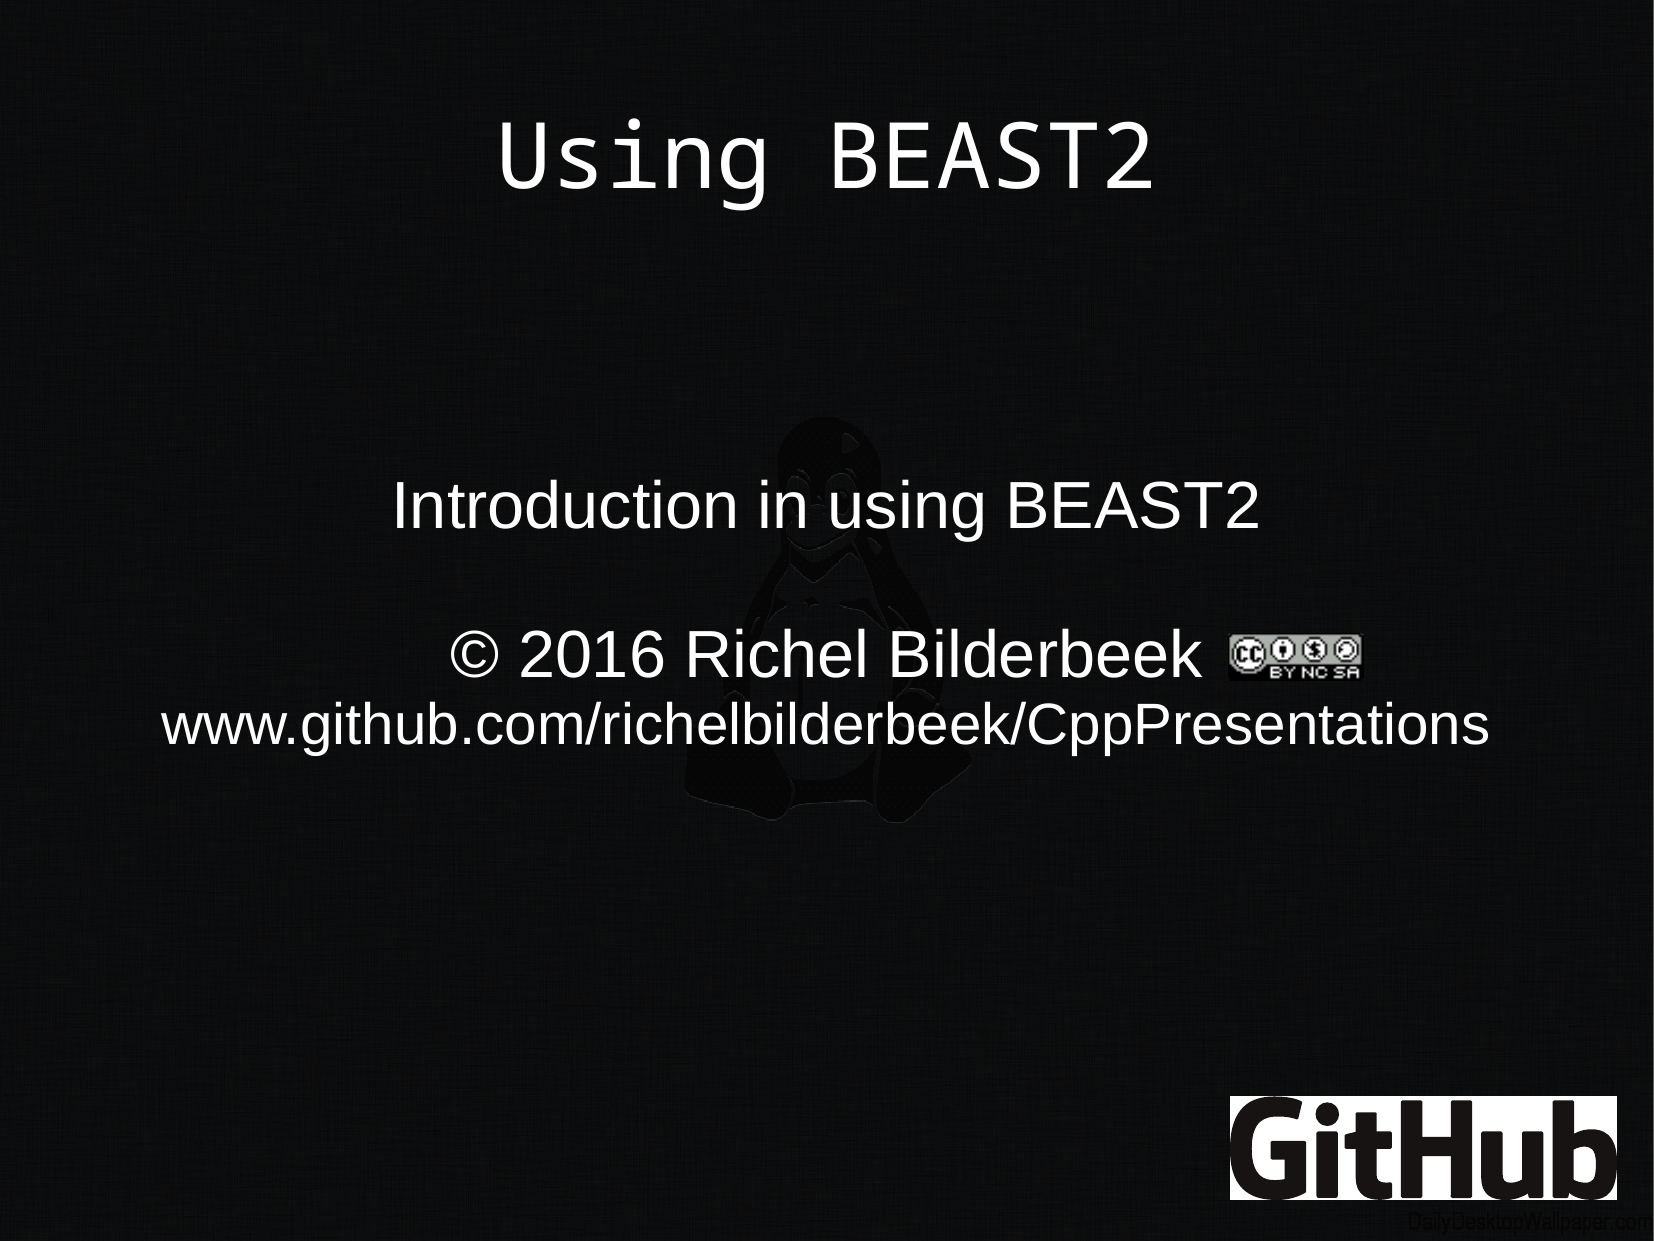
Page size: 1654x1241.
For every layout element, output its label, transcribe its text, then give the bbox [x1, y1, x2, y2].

picture [0, 0, 1654, 1241]
subtitle Introduction in using BEAST2 © 2016 Richel Bilderbeek www.github.com/richelbilderbeek/CppPresentations [82, 290, 1571, 1010]
title Using BEAST2 [82, 49, 1571, 257]
